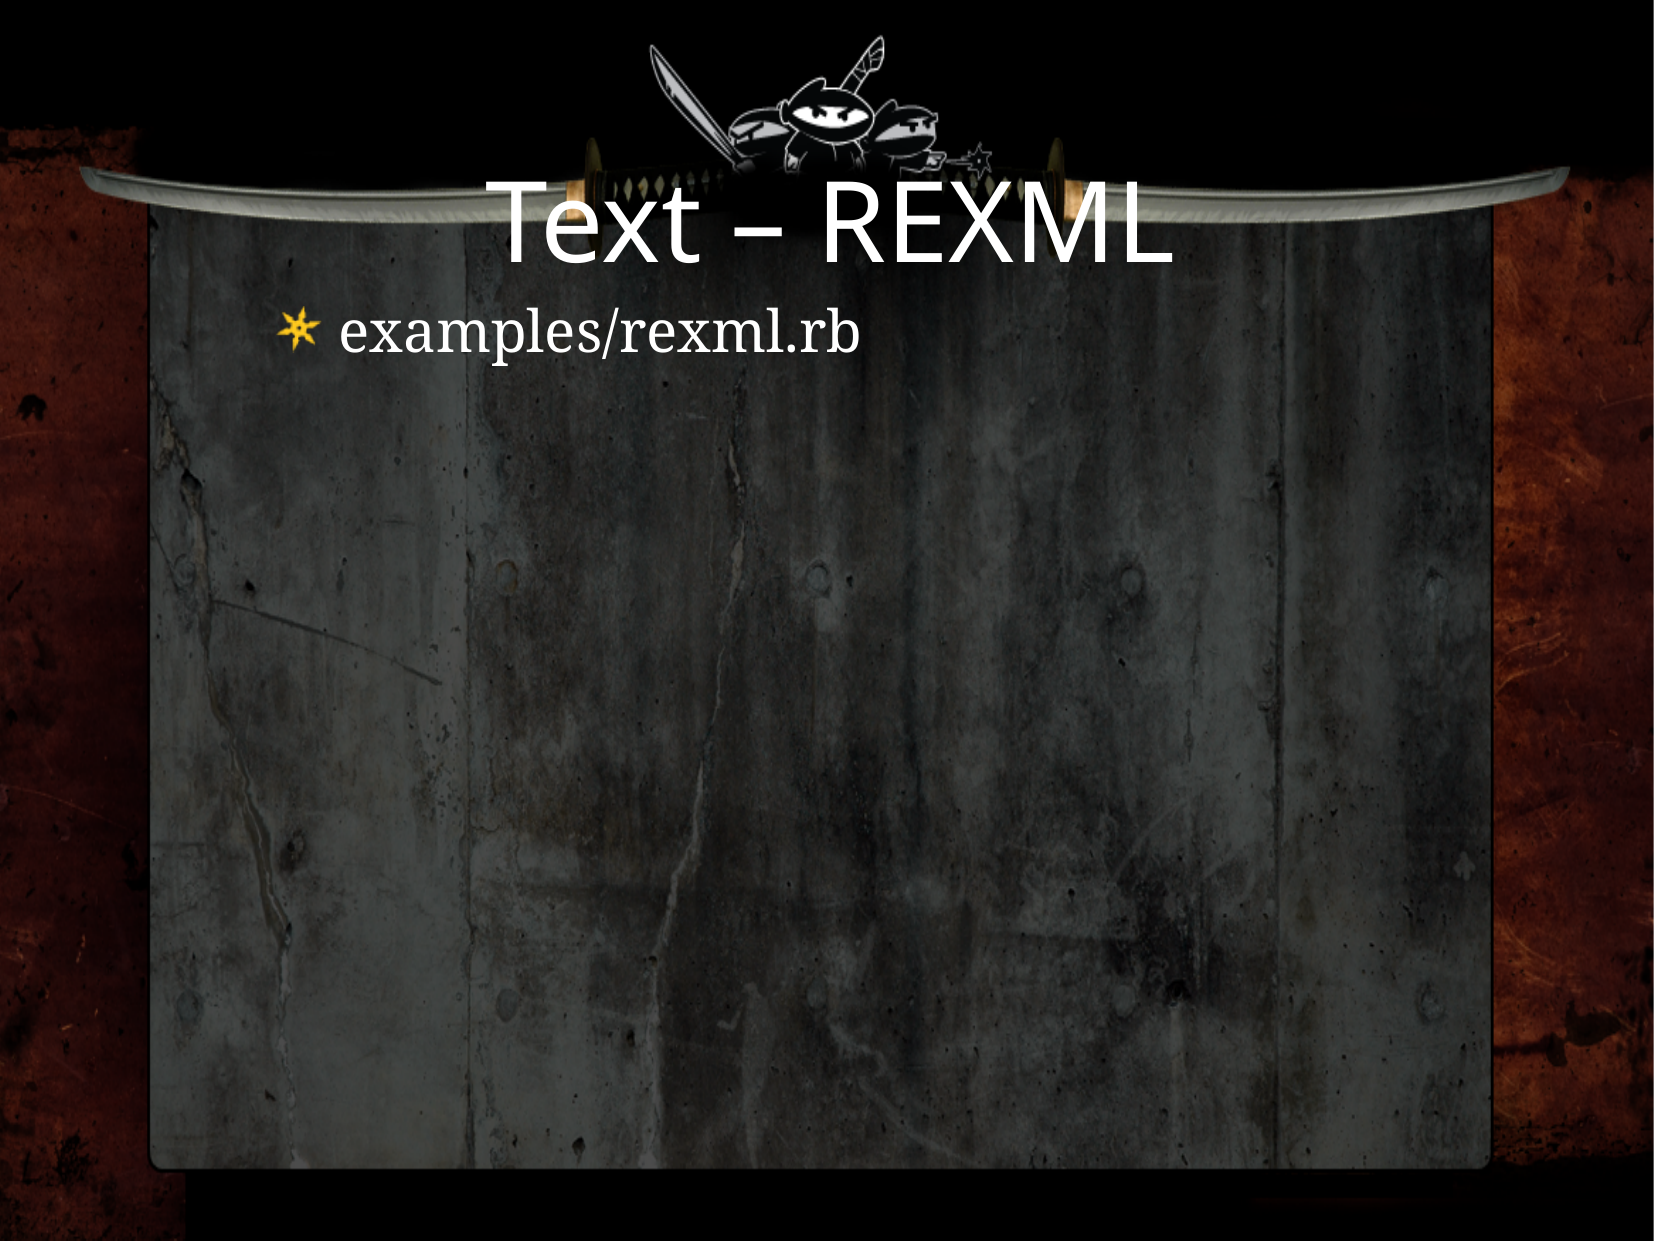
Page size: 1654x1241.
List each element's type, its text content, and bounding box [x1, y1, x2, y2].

title Text – REXML [86, 154, 1576, 284]
list examples/rexml.rb [187, 290, 1501, 1109]
picture [0, 0, 1654, 1241]
